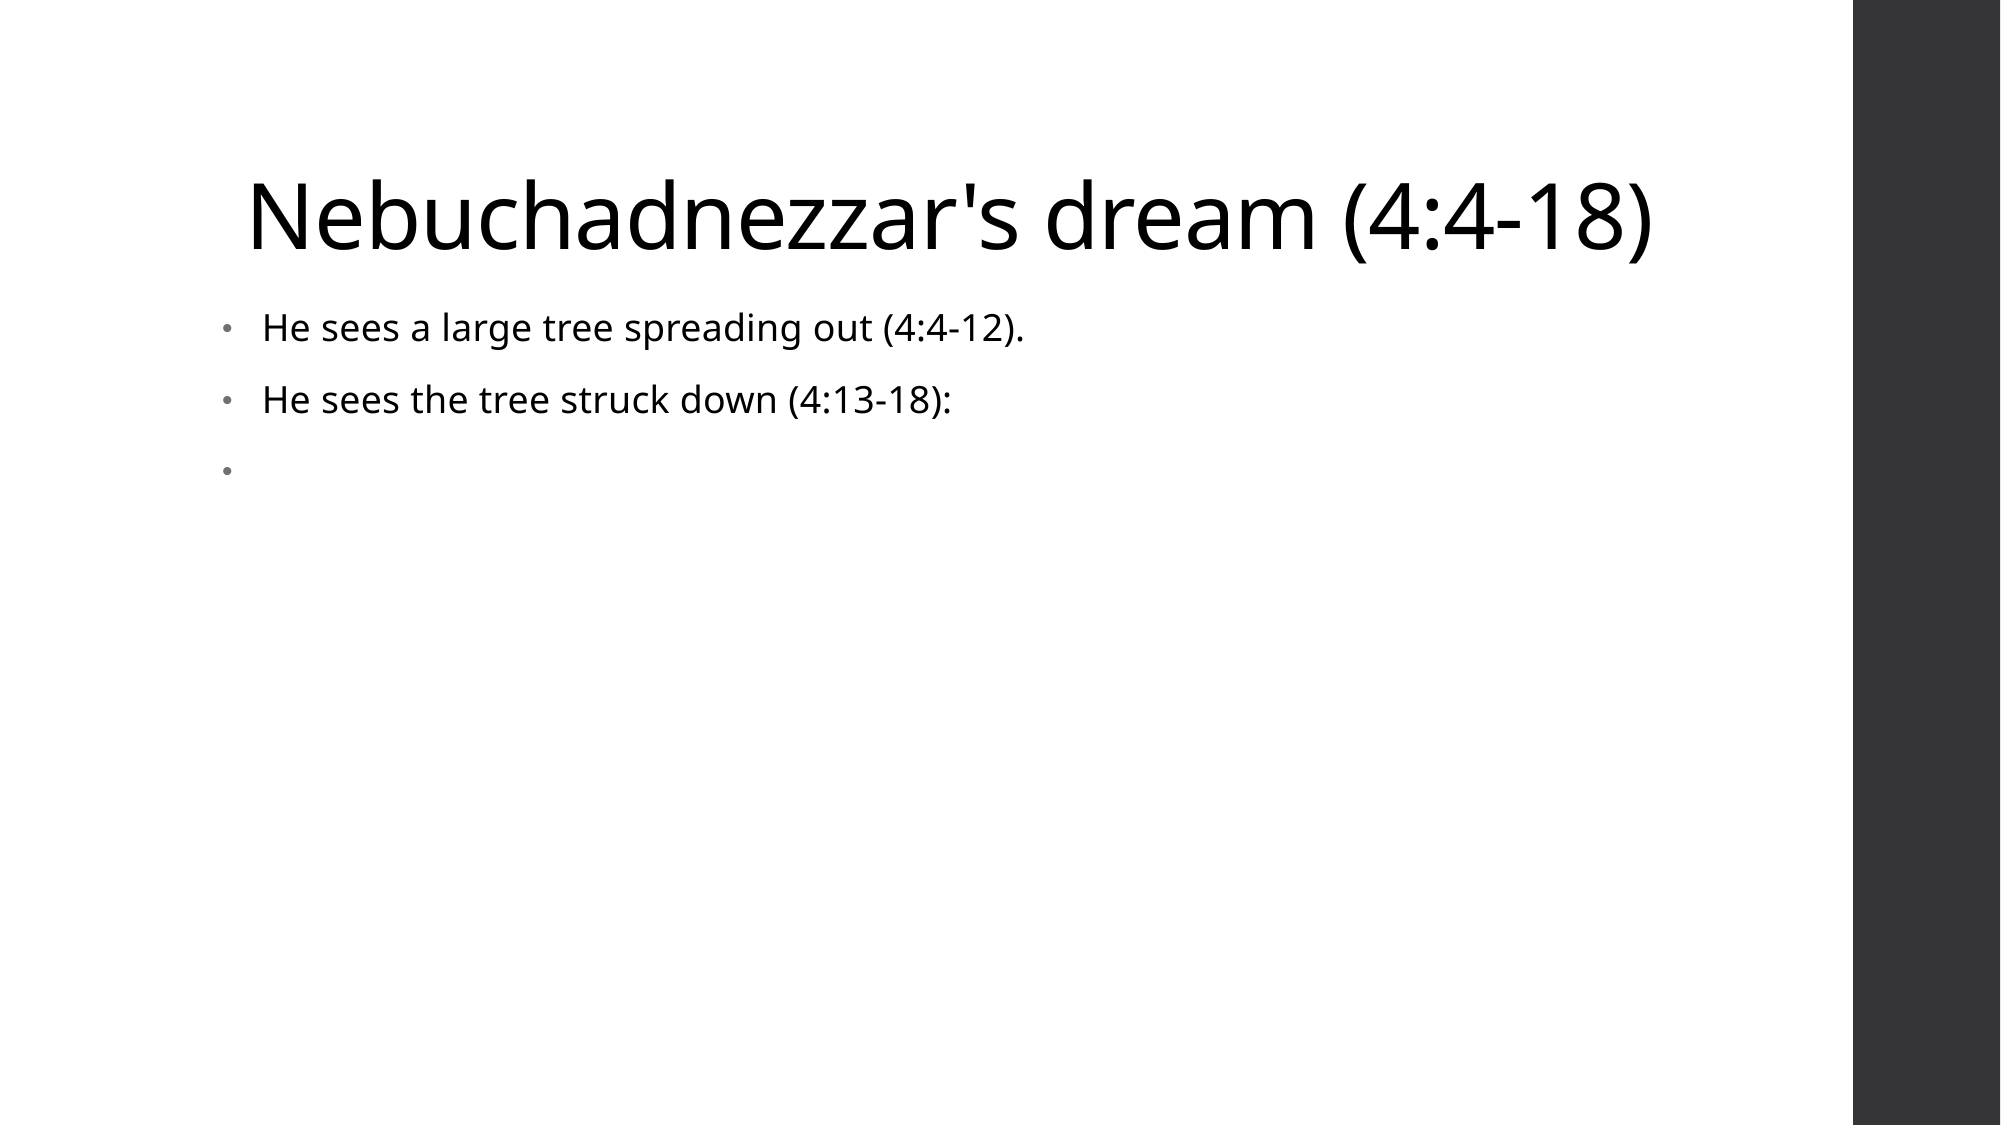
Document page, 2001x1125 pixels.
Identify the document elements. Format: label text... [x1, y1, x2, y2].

title Nebuchadnezzar's dream (4:4-18) [206, 60, 1797, 278]
list He sees a large tree spreading out (4:4-12). He sees the tree struck down (4:13-18): [206, 299, 1617, 1014]
